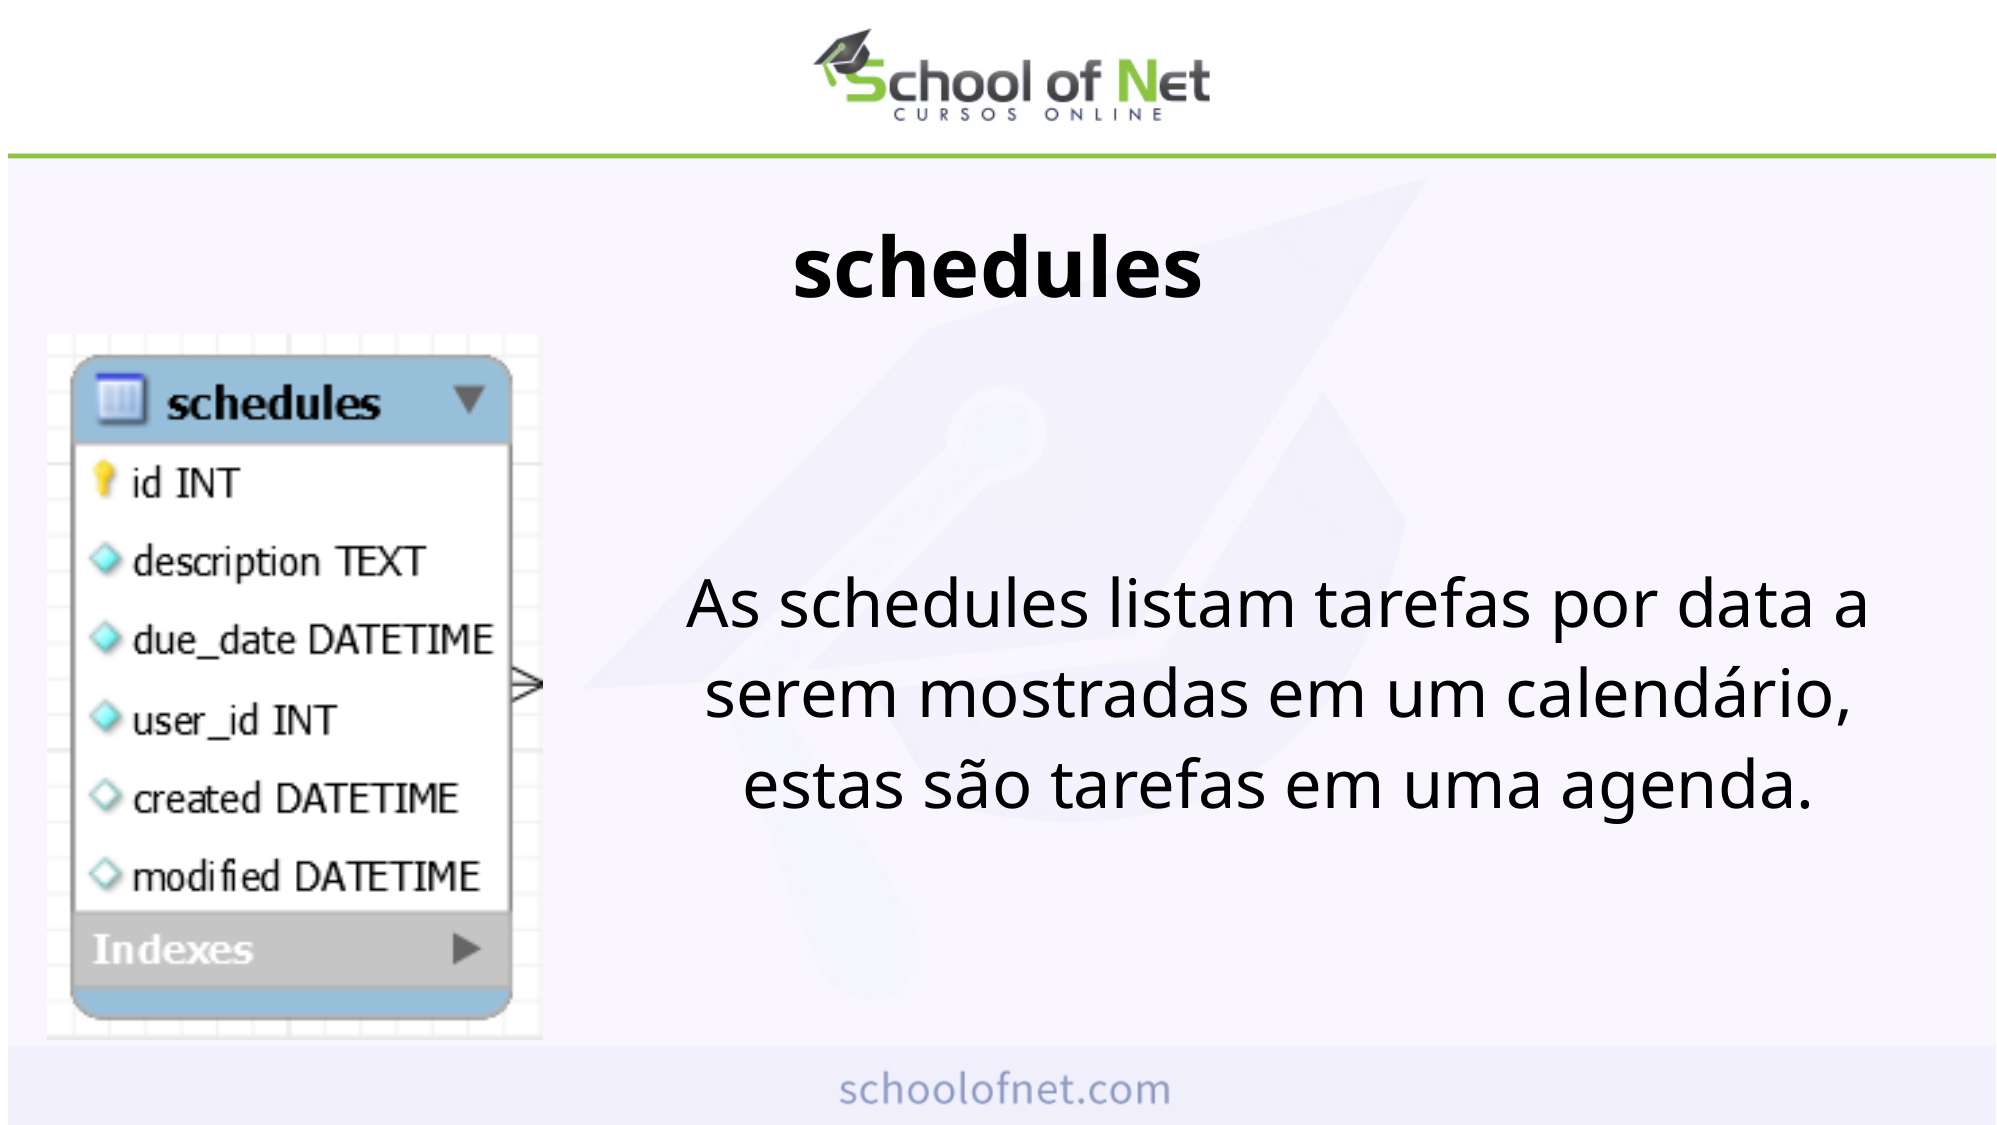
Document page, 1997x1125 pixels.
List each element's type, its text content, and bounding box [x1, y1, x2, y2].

title schedules [99, 171, 1897, 360]
picture [7, 5, 1997, 1125]
text_box As schedules listam tarefas por data a serem mostradas em um calendário, estas são tarefas em uma agenda. [661, 378, 1897, 1006]
